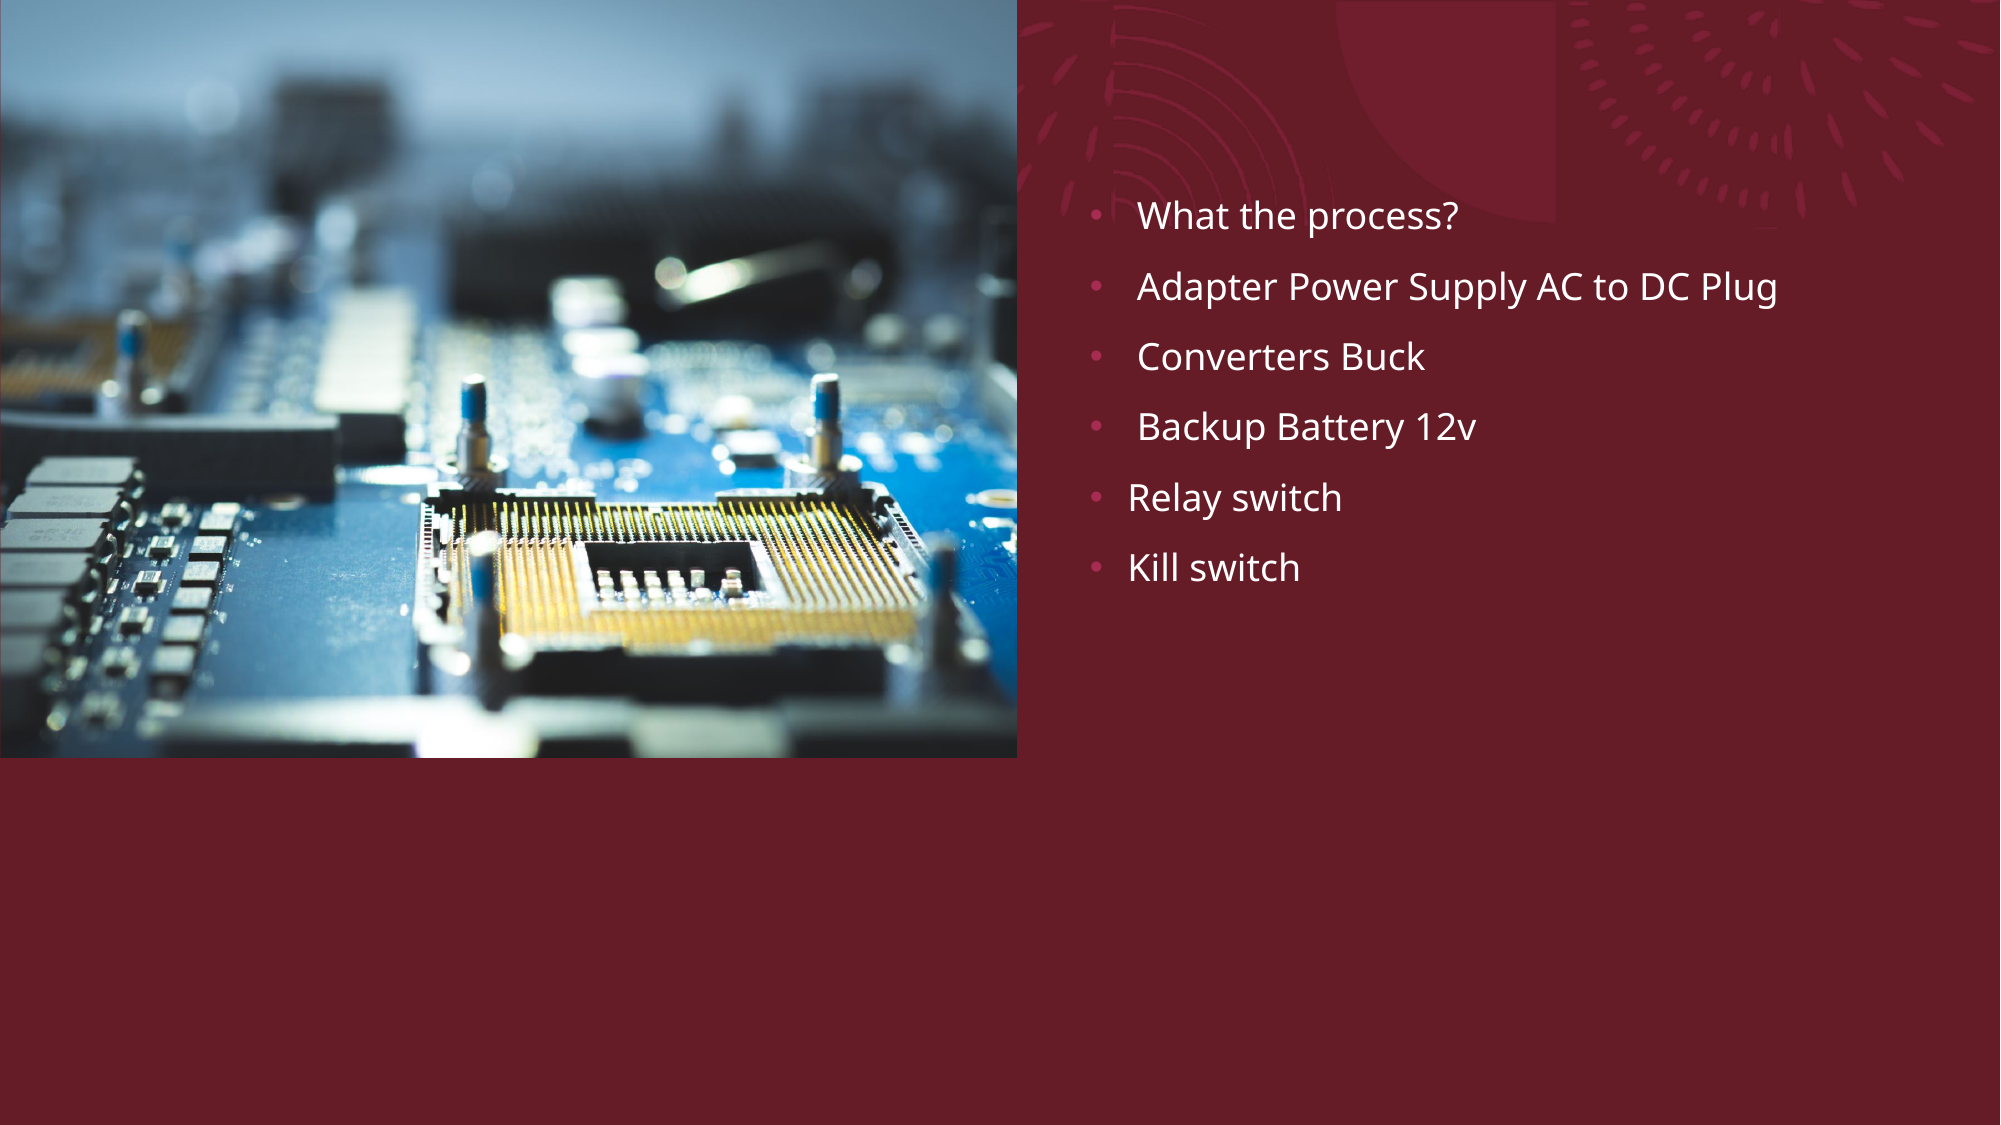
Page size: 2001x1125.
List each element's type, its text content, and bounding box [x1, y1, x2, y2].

picture [0, 0, 1017, 758]
list What the process? Adapter Power Supply AC to DC Plug Converters Buck Backup Battery 12v Relay switch Kill switch [1074, 65, 1863, 712]
